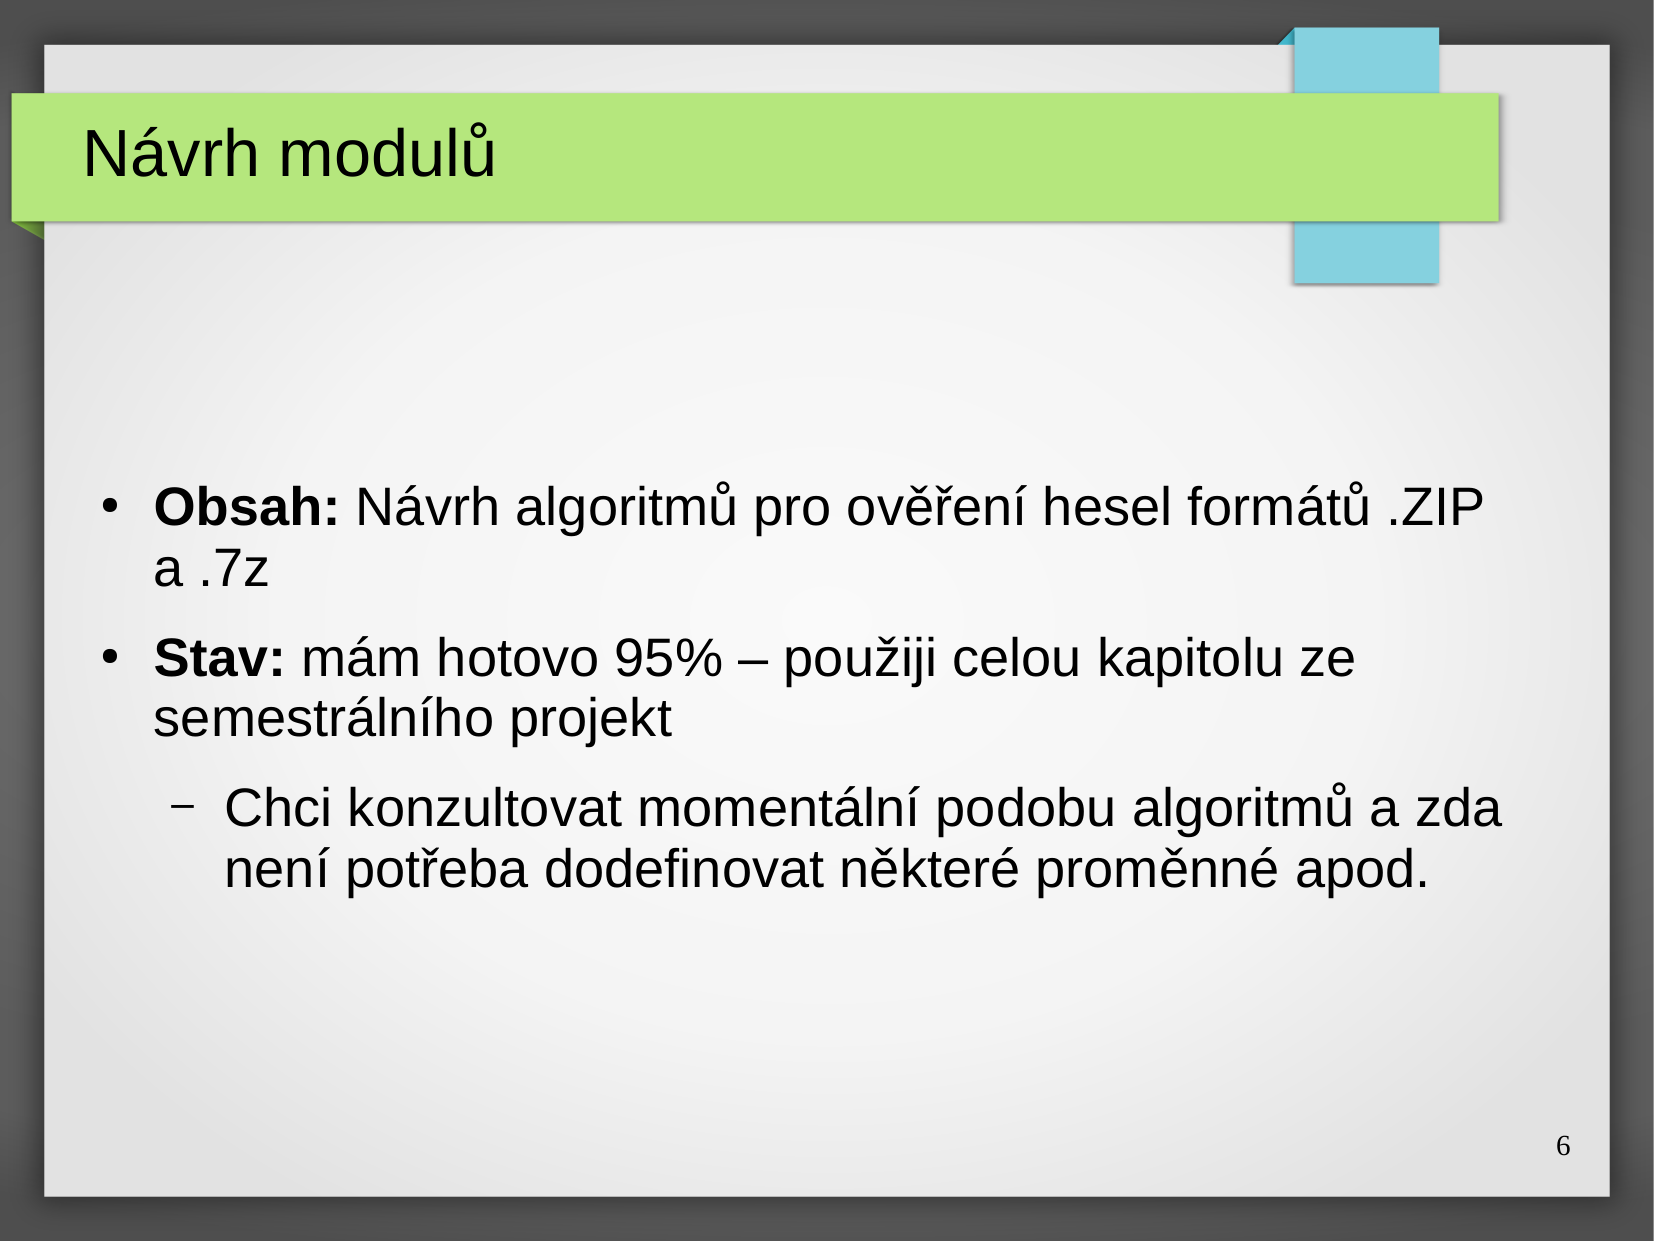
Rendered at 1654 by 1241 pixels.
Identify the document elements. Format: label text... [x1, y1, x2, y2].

title Návrh modulů [82, 94, 1264, 213]
list Obsah: Návrh algoritmů pro ověření hesel formátů .ZIP a .7z Stav: mám hotovo 95% – použiji celou kapitolu ze semestrálního projekt Chci konzultovat momentální podobu algoritmů a zda není potřeba dodefinovat některé proměnné apod. [82, 296, 1571, 1016]
picture [0, 0, 1654, 1241]
